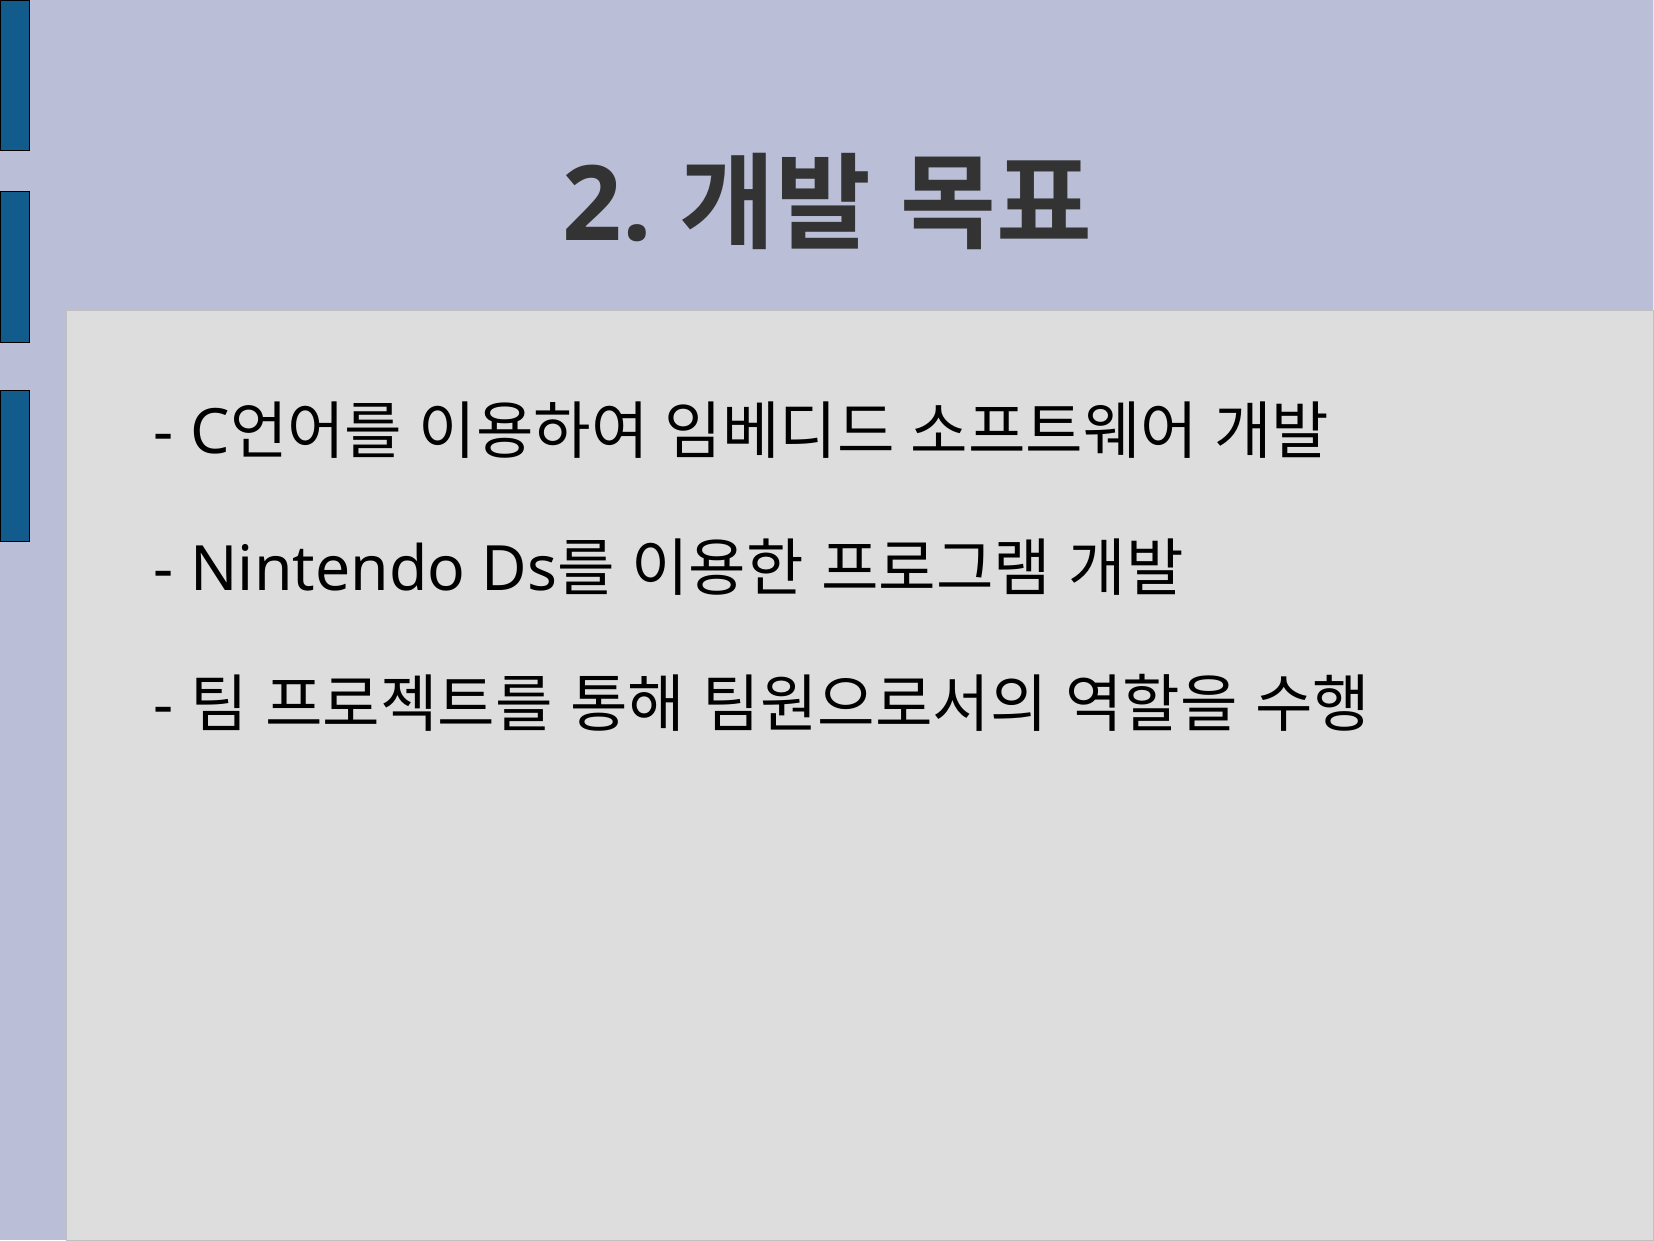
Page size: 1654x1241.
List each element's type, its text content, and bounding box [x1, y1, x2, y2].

title 2. 개발 목표 [121, 91, 1534, 299]
list - C언어를 이용하여 임베디드 소프트웨어 개발 - Nintendo Ds를 이용한 프로그램 개발 - 팀 프로젝트를 통해 팀원으로서의 역할을 수행 [121, 344, 1534, 1127]
